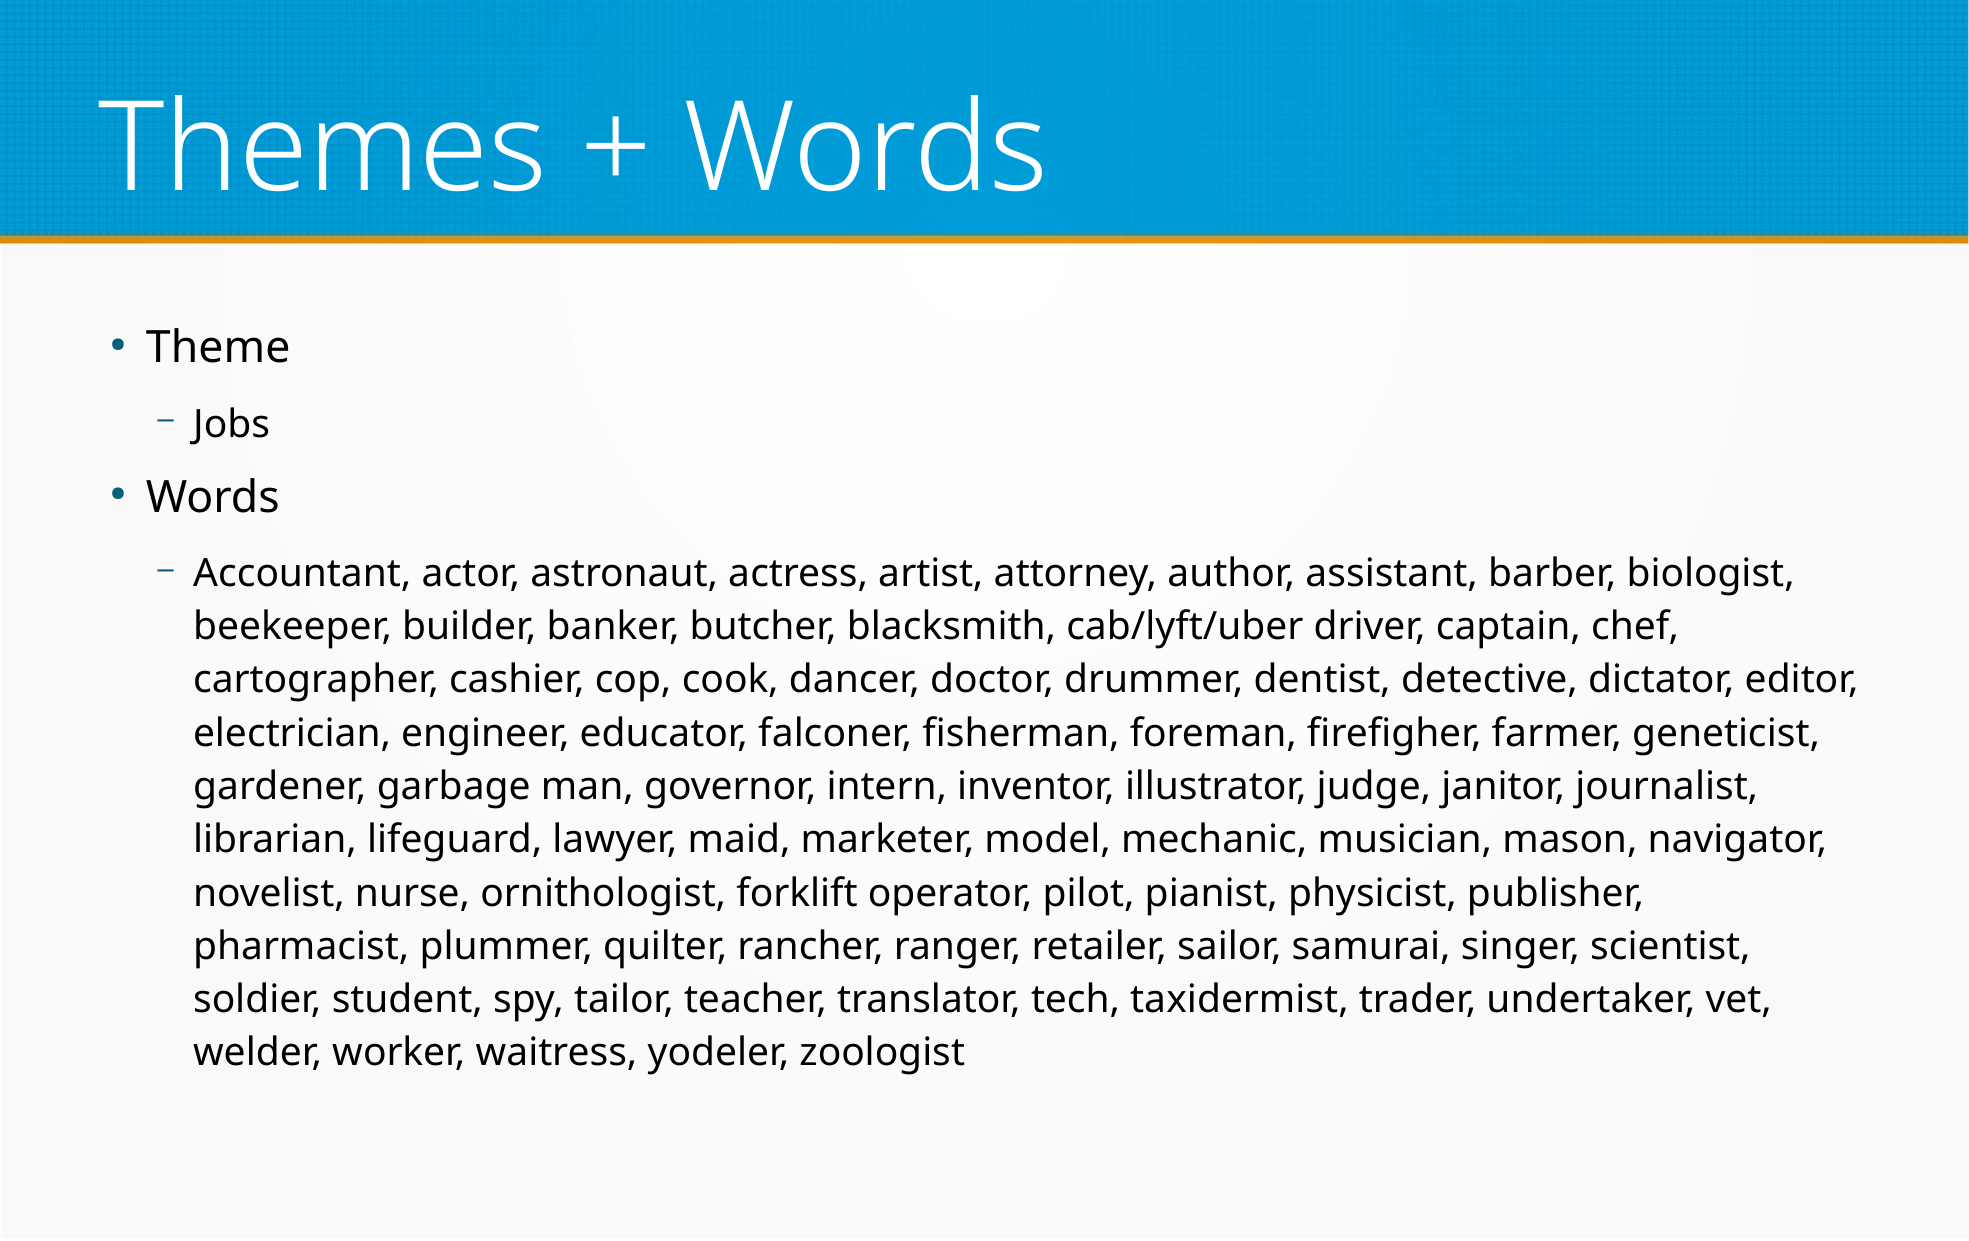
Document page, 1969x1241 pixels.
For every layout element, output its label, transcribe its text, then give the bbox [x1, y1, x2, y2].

title Themes + Words [98, 19, 1870, 227]
list Theme Jobs Words Accountant, actor, astronaut, actress, artist, attorney, author, assistant, barber, biologist, beekeeper, builder, banker, butcher, blacksmith, cab/lyft/uber driver, captain, chef, cartographer, cashier, cop, cook, dancer, doctor, drummer, dentist, detective, dictator, editor, electrician, engineer, educator, falconer, fisherman, foreman, firefigher, farmer, geneticist, gardener, garbage man, governor, intern, inventor, illustrator, judge, janitor, journalist, librarian, lifeguard, lawyer, maid, marketer, model, mechanic, musician, mason, navigator, novelist, nurse, ornithologist, forklift operator, pilot, pianist, physicist, publisher, pharmacist, plummer, quilter, rancher, ranger, retailer, sailor, samurai, singer, scientist, soldier, student, spy, tailor, teacher, translator, tech, taxidermist, trader, undertaker, vet, welder, worker, waitress, yodeler, zoologist [98, 315, 1861, 1081]
picture [0, 233, 1969, 1241]
